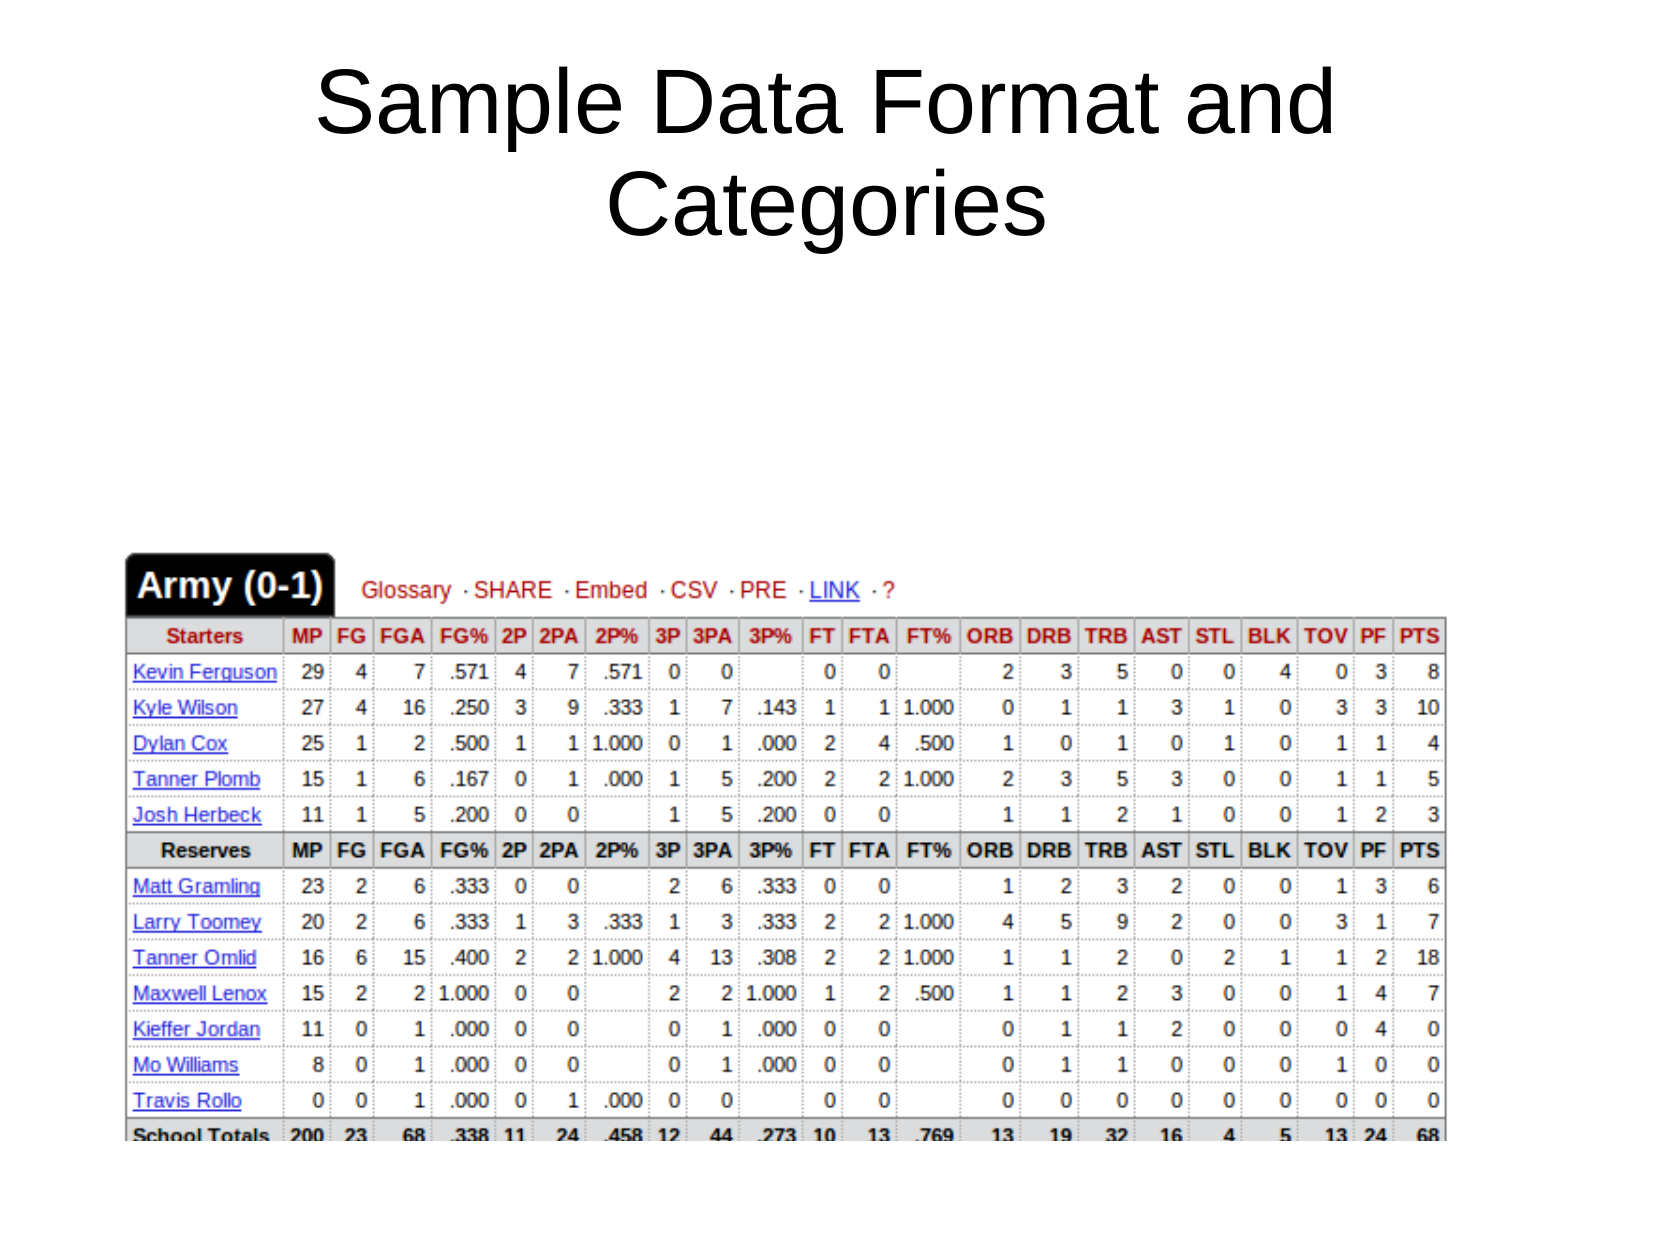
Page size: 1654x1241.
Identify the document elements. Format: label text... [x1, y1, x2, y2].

picture [108, 525, 1498, 1141]
title Sample Data Format and Categories [82, 49, 1571, 257]
